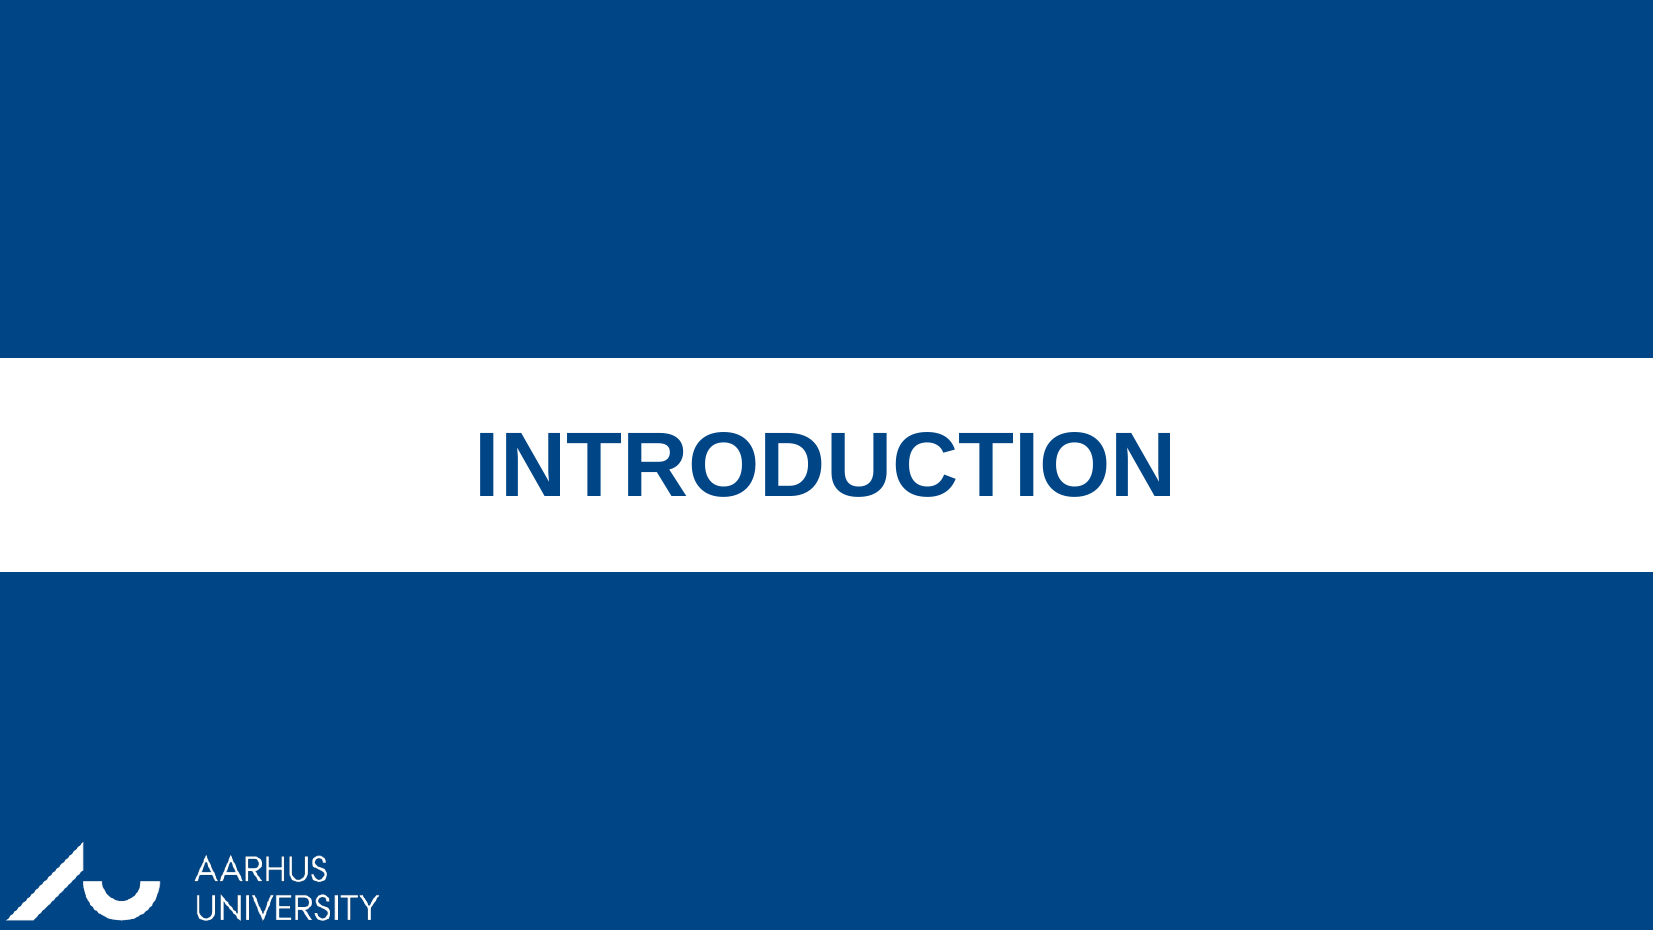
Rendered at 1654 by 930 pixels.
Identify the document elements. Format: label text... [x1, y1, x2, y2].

picture [5, 841, 414, 928]
title INTRODUCTION [0, 358, 1653, 572]
